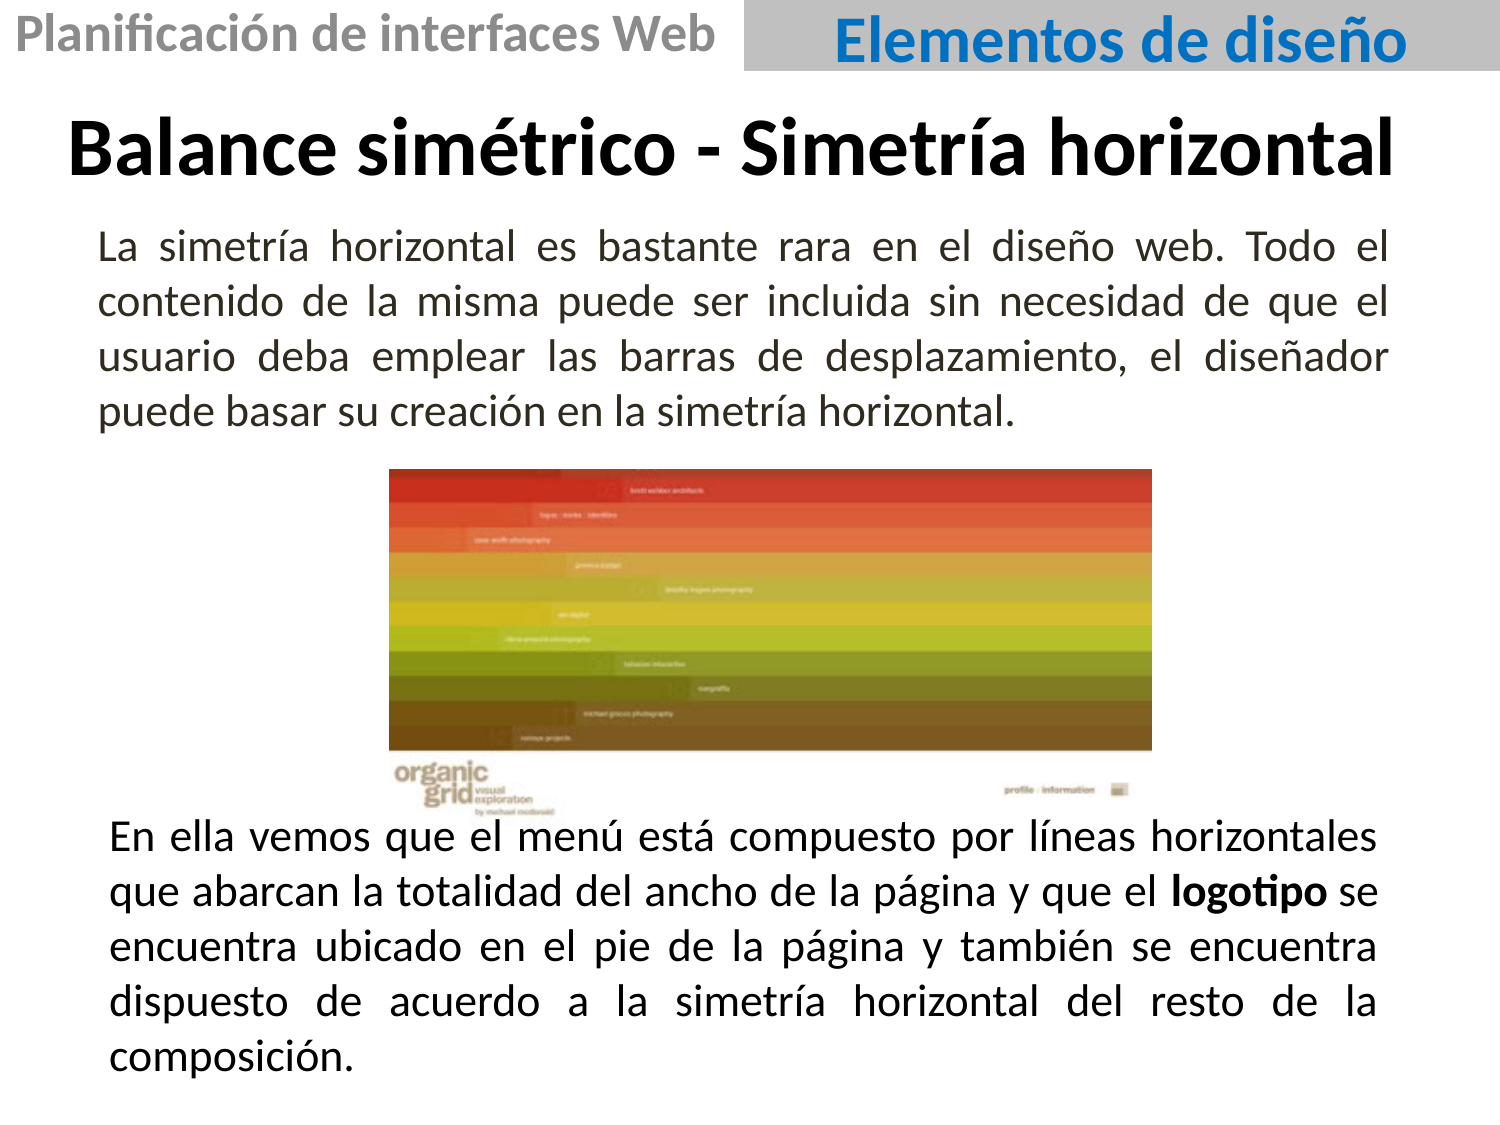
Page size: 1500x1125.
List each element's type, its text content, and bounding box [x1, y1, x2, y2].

text_box La simetría horizontal es bastante rara en el diseño web. Todo el contenido de la misma puede ser incluida sin necesidad de que el usuario deba emplear las barras de desplazamiento, el diseñador puede basar su creación en la simetría horizontal. [82, 208, 1406, 509]
text_box En ella vemos que el menú está compuesto por líneas horizontales que abarcan la totalidad del ancho de la página y que el logotipo se encuentra ubicado en el pie de la página y también se encuentra dispuesto de acuerdo a la simetría horizontal del resto de la composición. [94, 798, 1394, 1099]
title Elementos de diseño [744, 0, 1500, 71]
picture [389, 469, 1152, 798]
title Planificación de interfaces Web [0, 0, 744, 60]
text_box Balance simétrico - Simetría horizontal [53, 95, 1471, 189]
